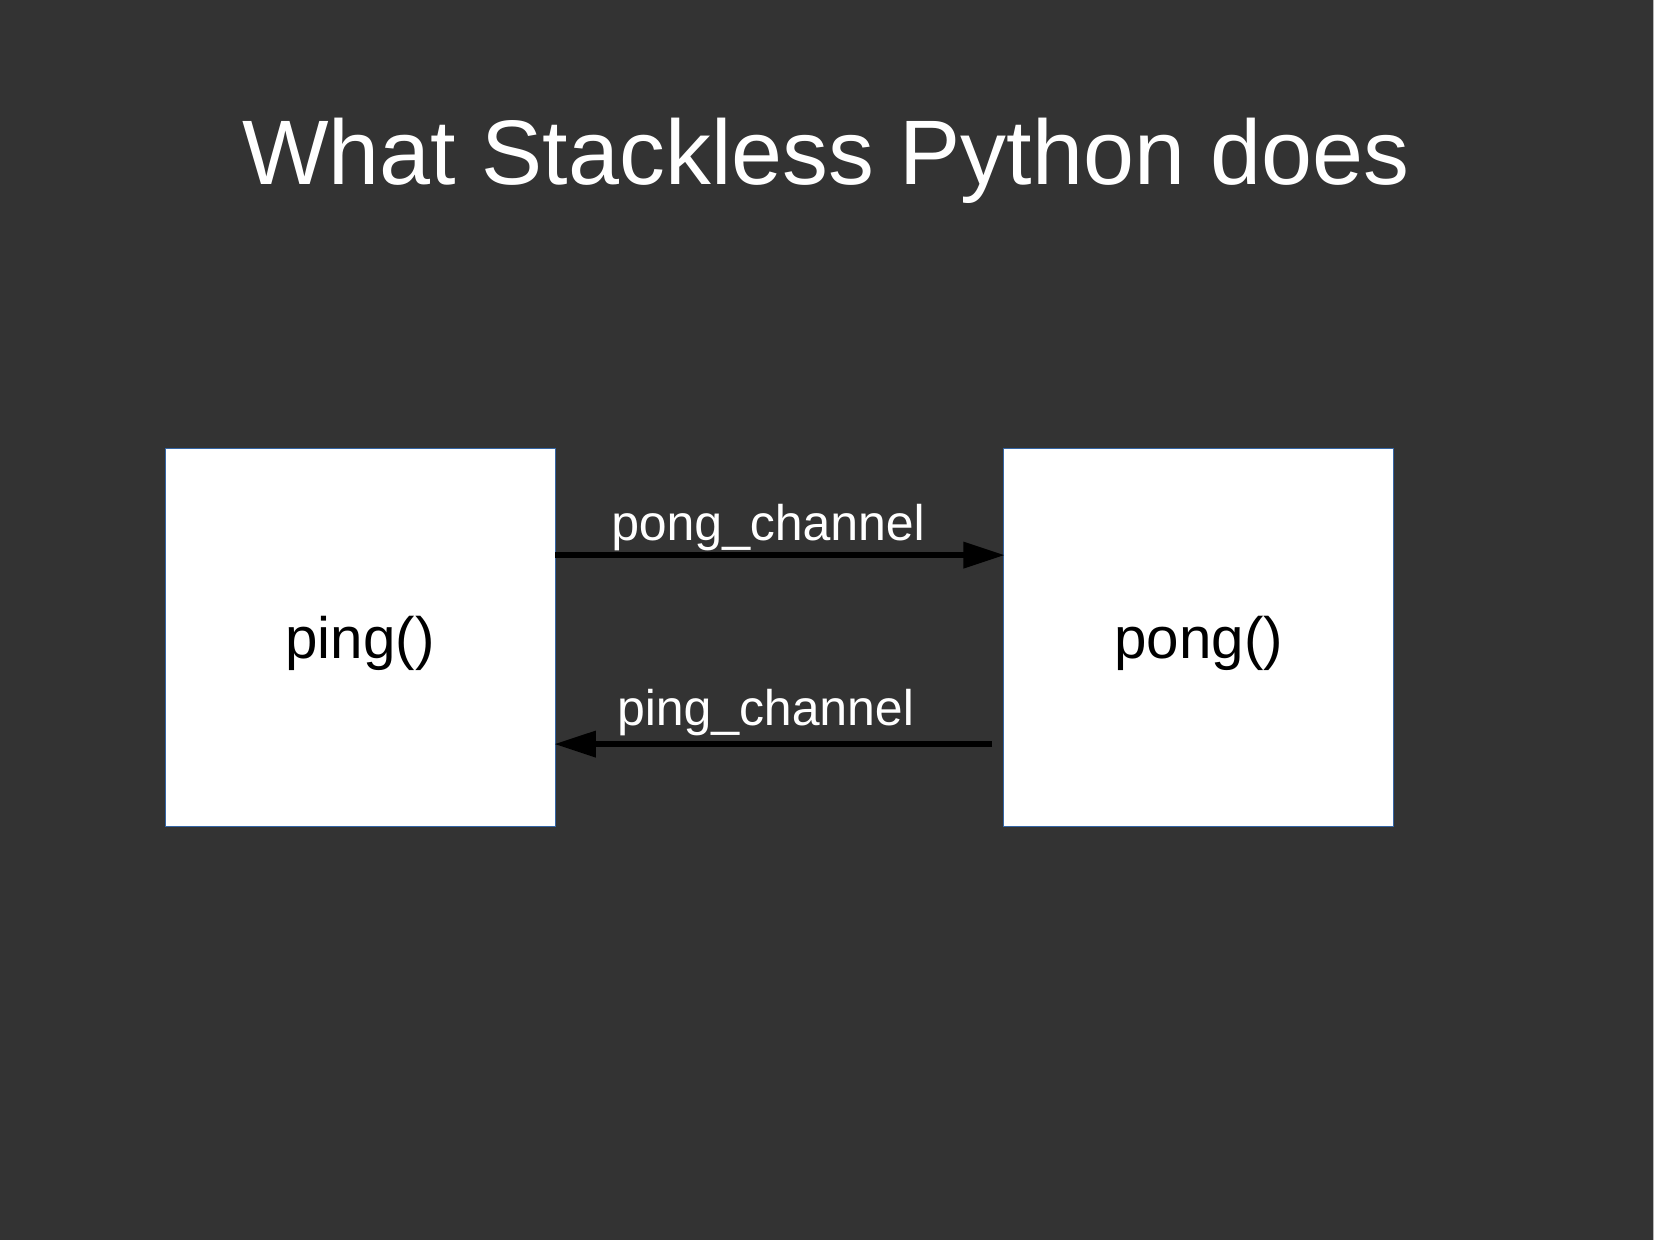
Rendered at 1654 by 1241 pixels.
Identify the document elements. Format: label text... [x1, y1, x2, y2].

title What Stackless Python does [82, 49, 1571, 257]
text_box ping() [165, 448, 556, 827]
text_box ping_channel [602, 673, 981, 800]
text_box pong() [1003, 448, 1394, 827]
text_box pong_channel [596, 487, 975, 615]
